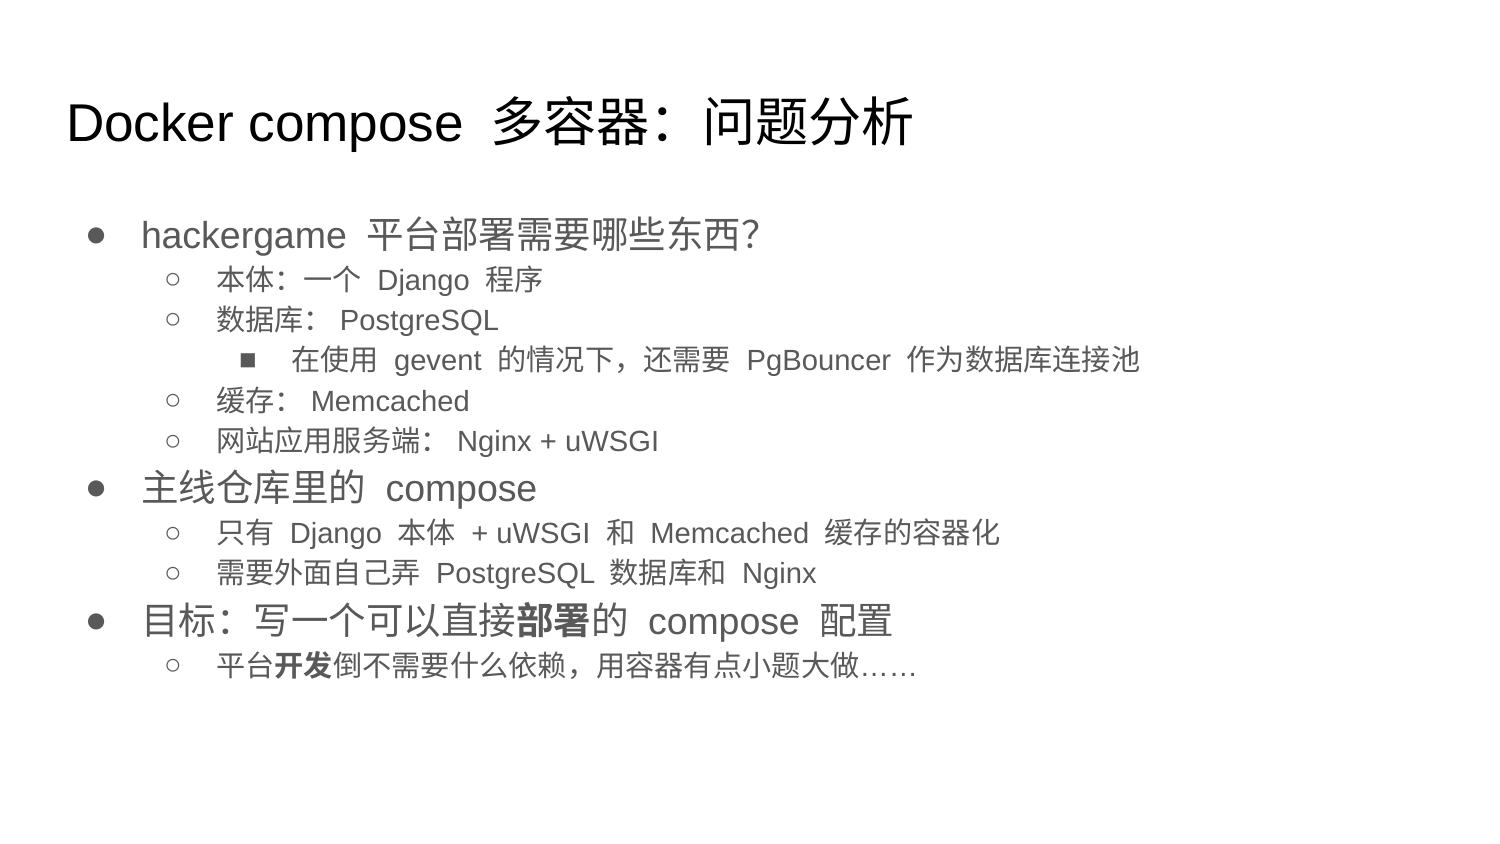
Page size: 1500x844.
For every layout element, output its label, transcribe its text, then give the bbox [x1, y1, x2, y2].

list hackergame 平台部署需要哪些东西？ 本体：一个 Django 程序 数据库：PostgreSQL 在使用 gevent 的情况下，还需要 PgBouncer 作为数据库连接池 缓存：Memcached 网站应用服务端：Nginx + uWSGI 主线仓库里的 compose 只有 Django 本体 + uWSGI 和 Memcached 缓存的容器化 需要外面自己弄 PostgreSQL 数据库和 Nginx 目标：写一个可以直接部署的 compose 配置 平台开发倒不需要什么依赖，用容器有点小题大做…… [51, 189, 1449, 750]
title Docker compose 多容器：问题分析 [51, 72, 1449, 167]
